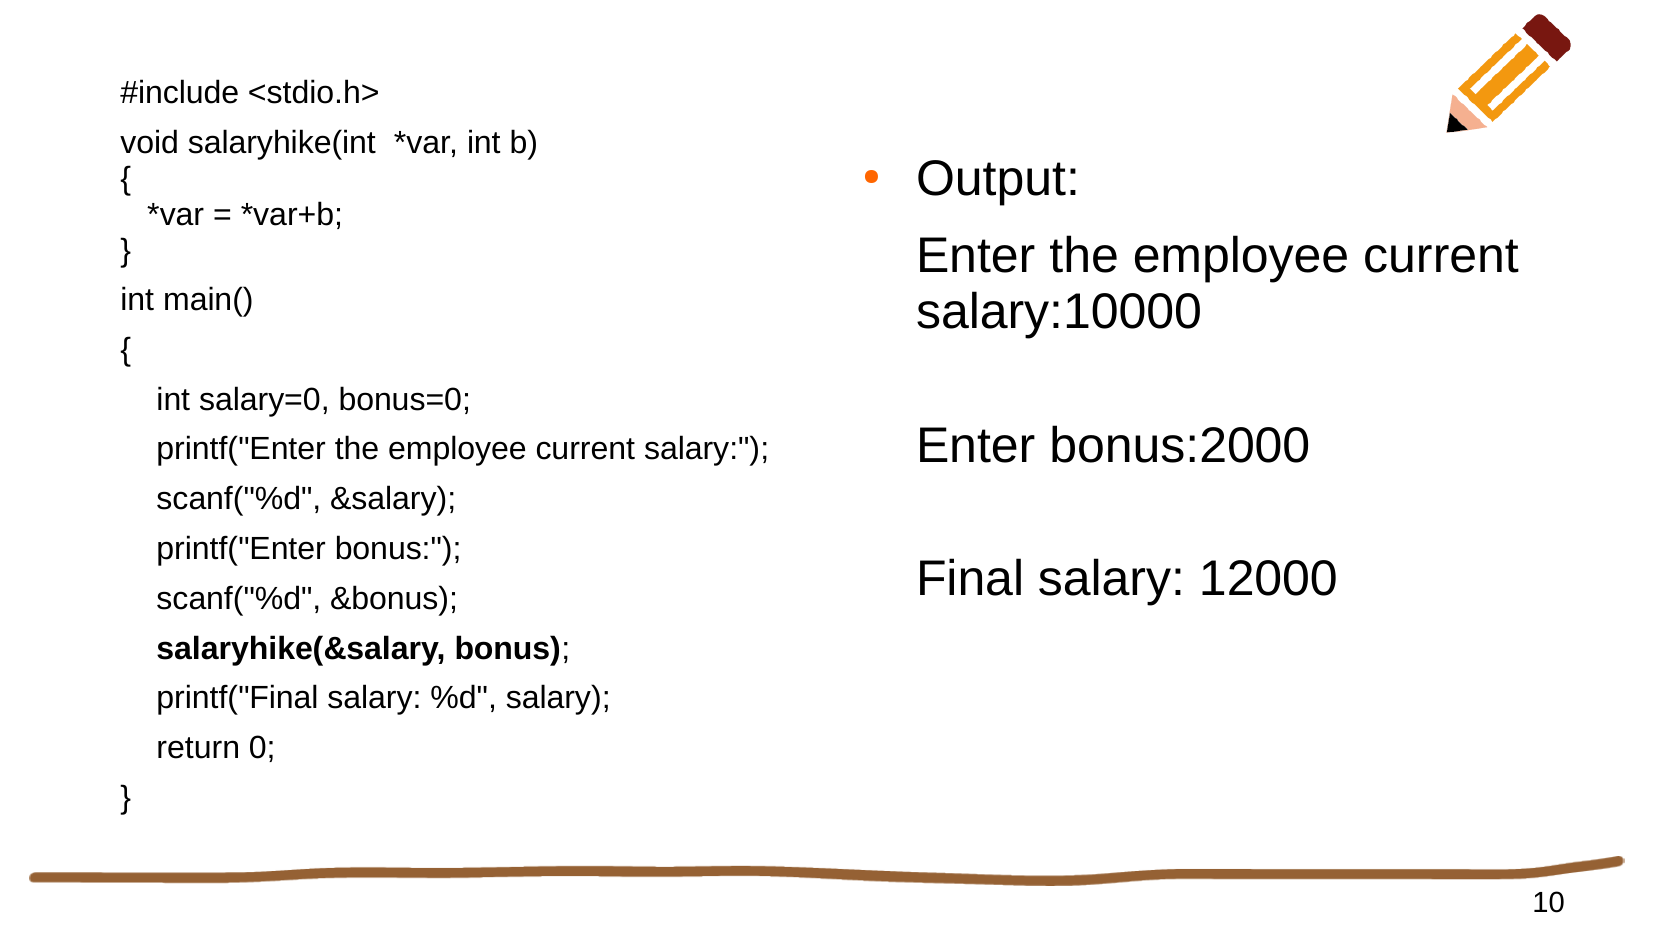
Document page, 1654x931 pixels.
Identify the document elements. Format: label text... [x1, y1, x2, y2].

list #include <stdio.h> void salaryhike(int *var, int b) { *var = *var+b; } int main() { int salary=0, bonus=0; printf("Enter the employee current salary:"); scanf("%d", &salary); printf("Enter bonus:"); scanf("%d", &bonus); salaryhike(&salary, bonus); printf("Final salary: %d", salary); return 0; } [75, 75, 796, 826]
picture [29, 856, 1625, 886]
picture [1446, 14, 1571, 133]
list Output: Enter the employee current salary:10000 Enter bonus:2000 Final salary: 12000 [845, 150, 1566, 857]
